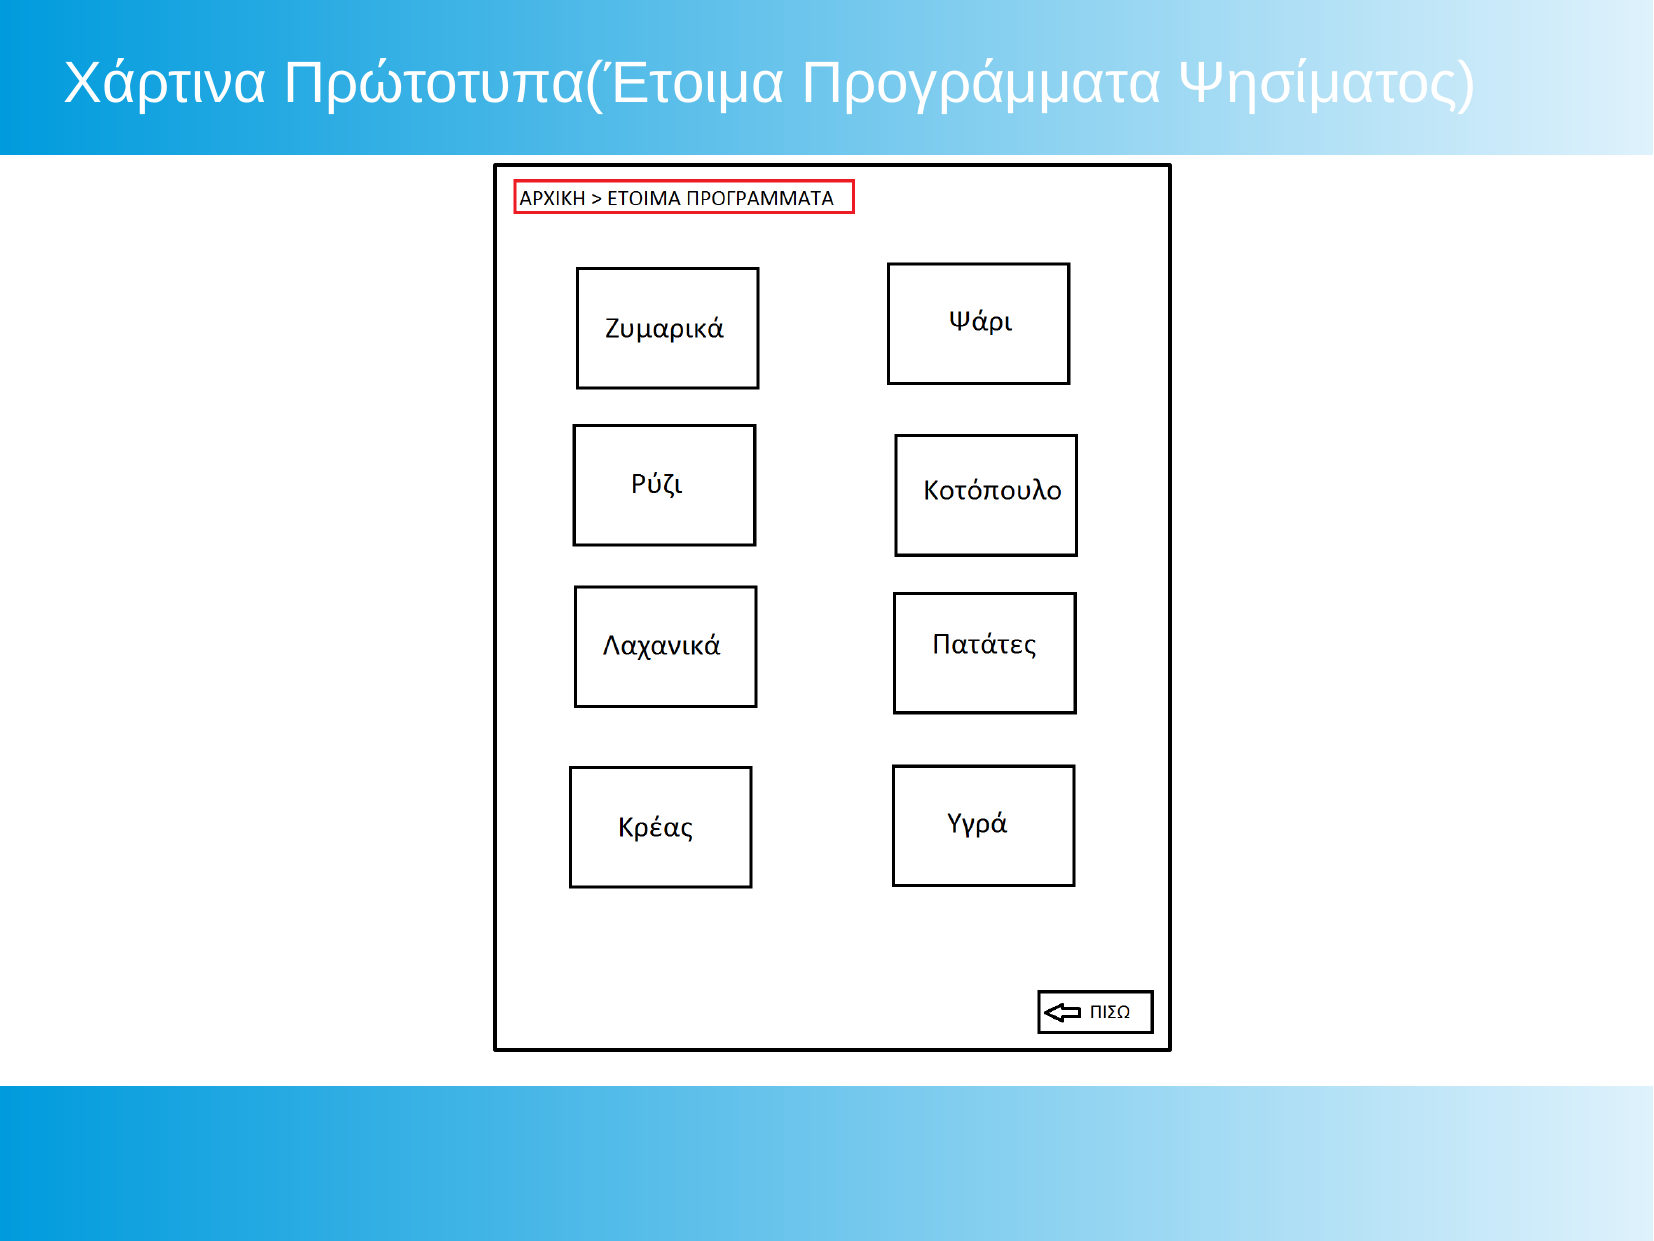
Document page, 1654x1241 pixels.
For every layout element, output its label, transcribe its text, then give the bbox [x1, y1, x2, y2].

picture [510, 177, 1156, 1036]
title Χάρτινα Πρώτοτυπα(Έτοιμα Προγράμματα Ψησίματος) [26, 30, 1516, 135]
